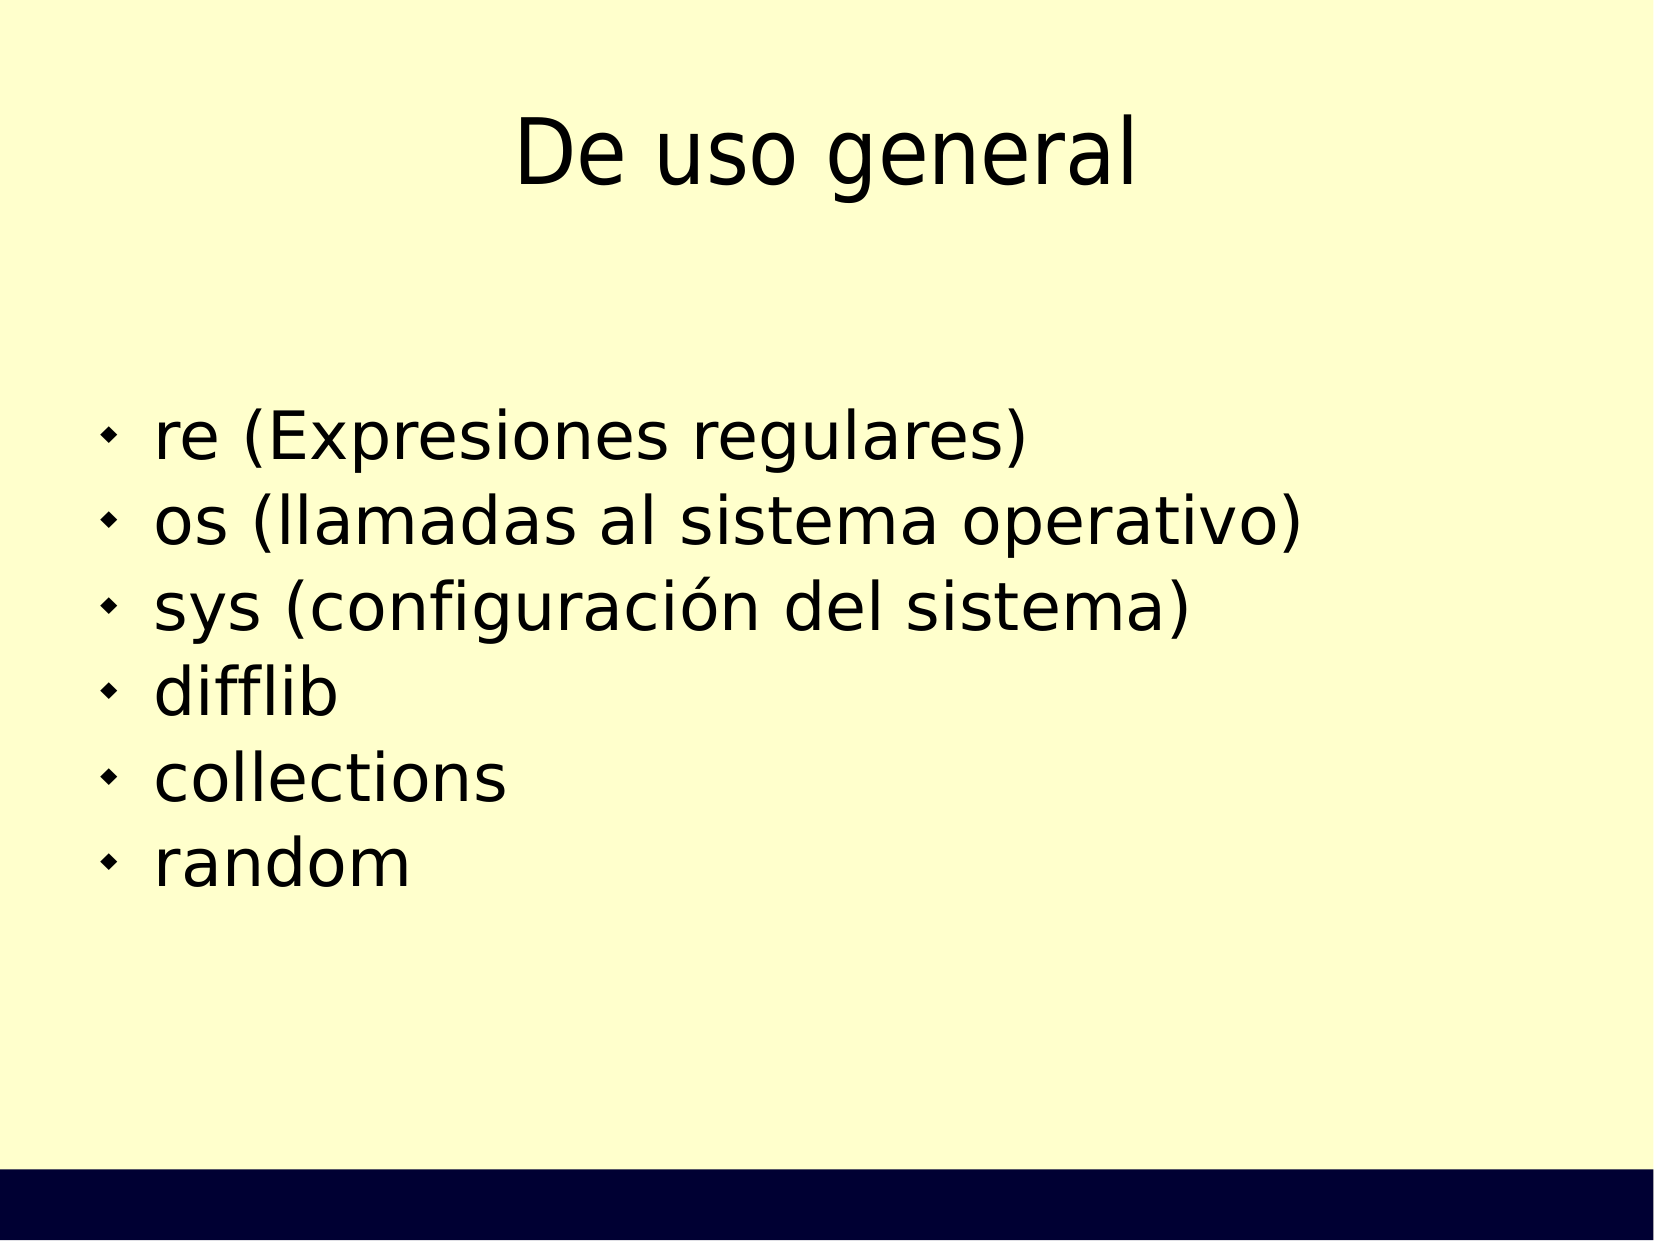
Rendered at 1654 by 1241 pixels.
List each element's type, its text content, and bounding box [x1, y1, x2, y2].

list re (Expresiones regulares) os (llamadas al sistema operativo) sys (configuración del sistema) difflib collections random [82, 290, 1538, 1010]
title De uso general [82, 49, 1571, 257]
